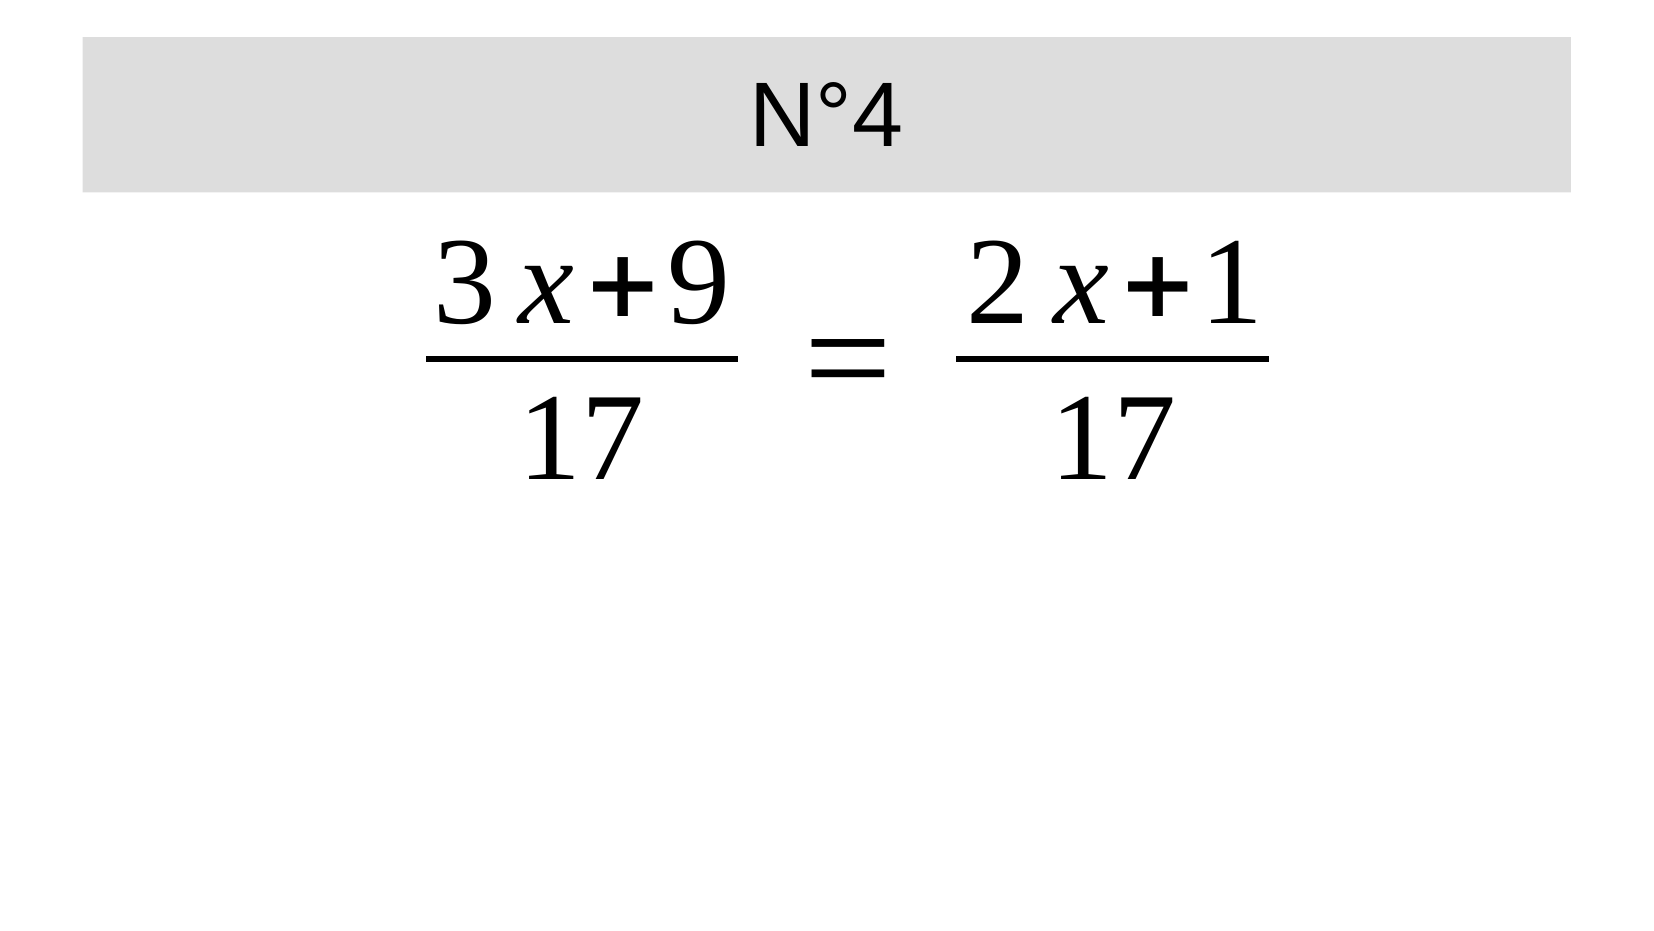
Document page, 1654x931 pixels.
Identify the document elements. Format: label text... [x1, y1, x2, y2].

chart [413, 212, 1283, 508]
title N°4 [82, 37, 1571, 193]
